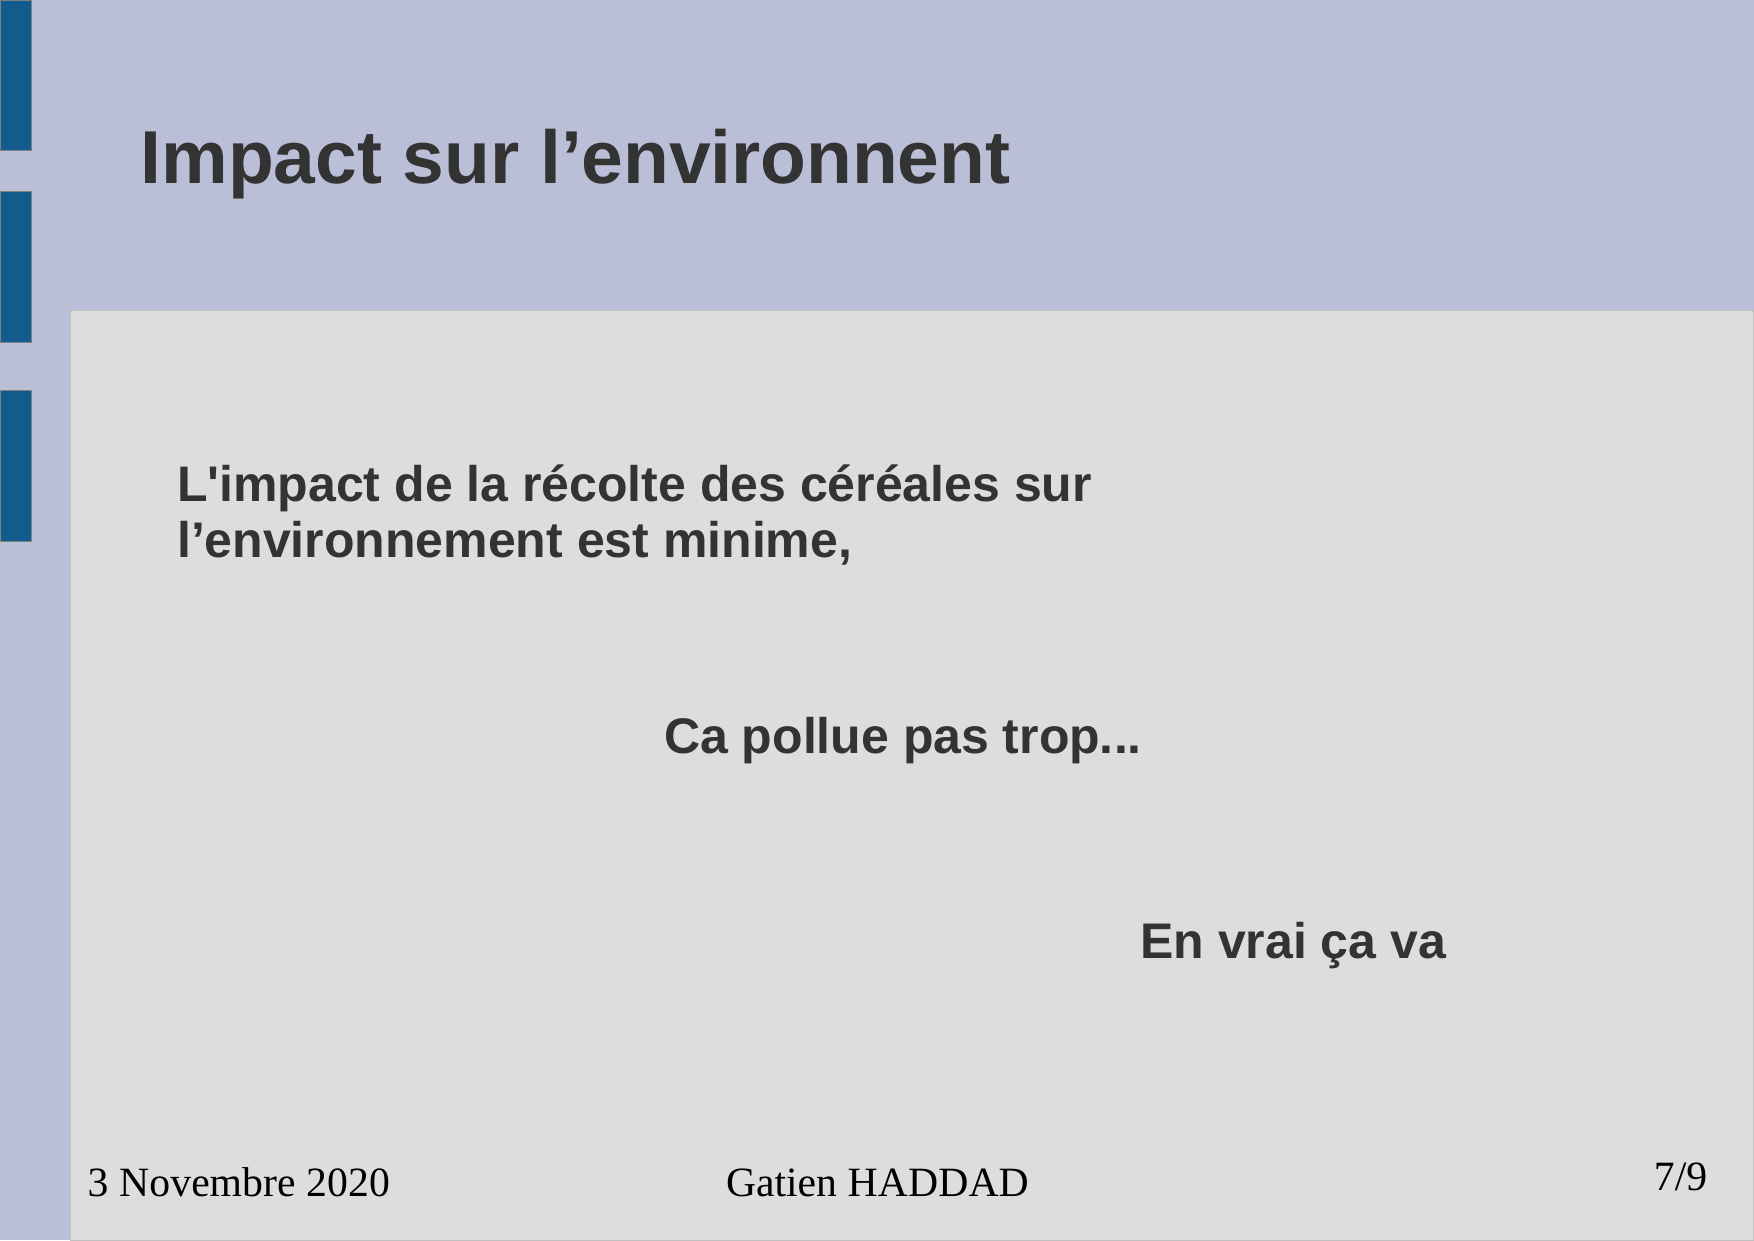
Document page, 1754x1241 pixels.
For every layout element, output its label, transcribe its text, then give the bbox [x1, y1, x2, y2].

title Impact sur l’environnent [140, 73, 1512, 242]
title Ca pollue pas trop... [566, 622, 1241, 851]
title En vrai ça va [956, 826, 1630, 1055]
title L'impact de la récolte des céréales sur l’environnement est minime, [177, 398, 1607, 626]
